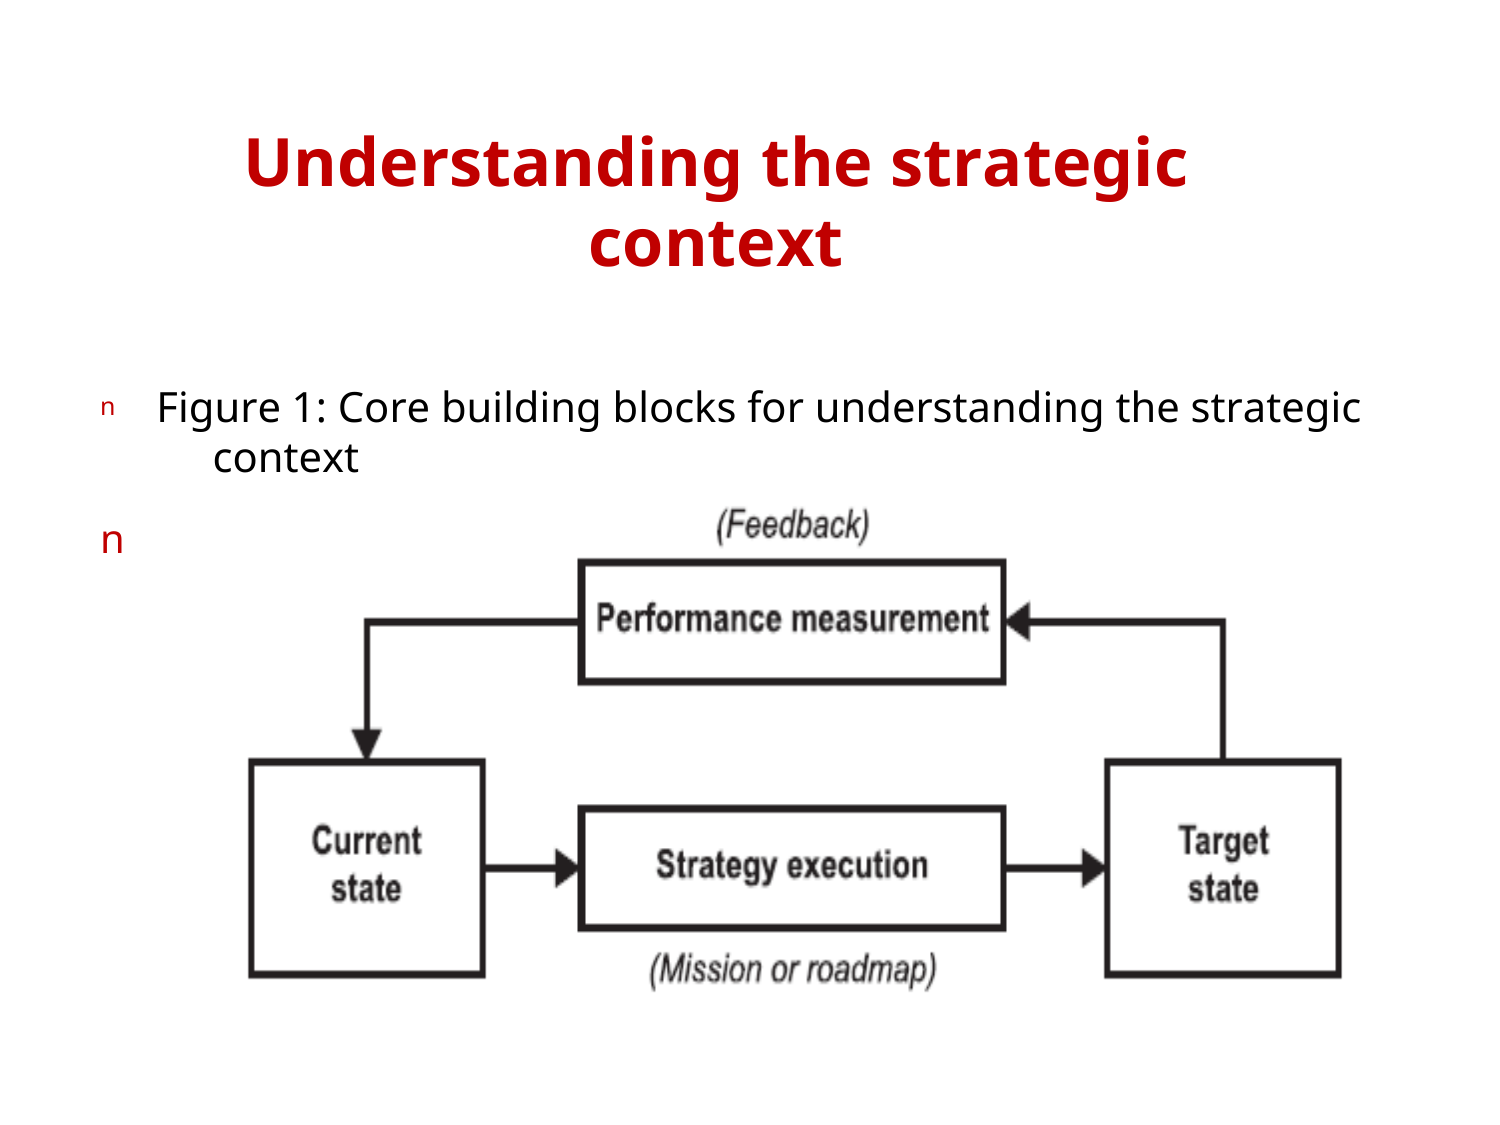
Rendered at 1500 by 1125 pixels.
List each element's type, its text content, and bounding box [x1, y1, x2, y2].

picture [171, 479, 1400, 1000]
list Figure 1: Core building blocks for understanding the strategic context [85, 373, 1415, 1112]
title Understanding the strategic context [145, 90, 1288, 288]
